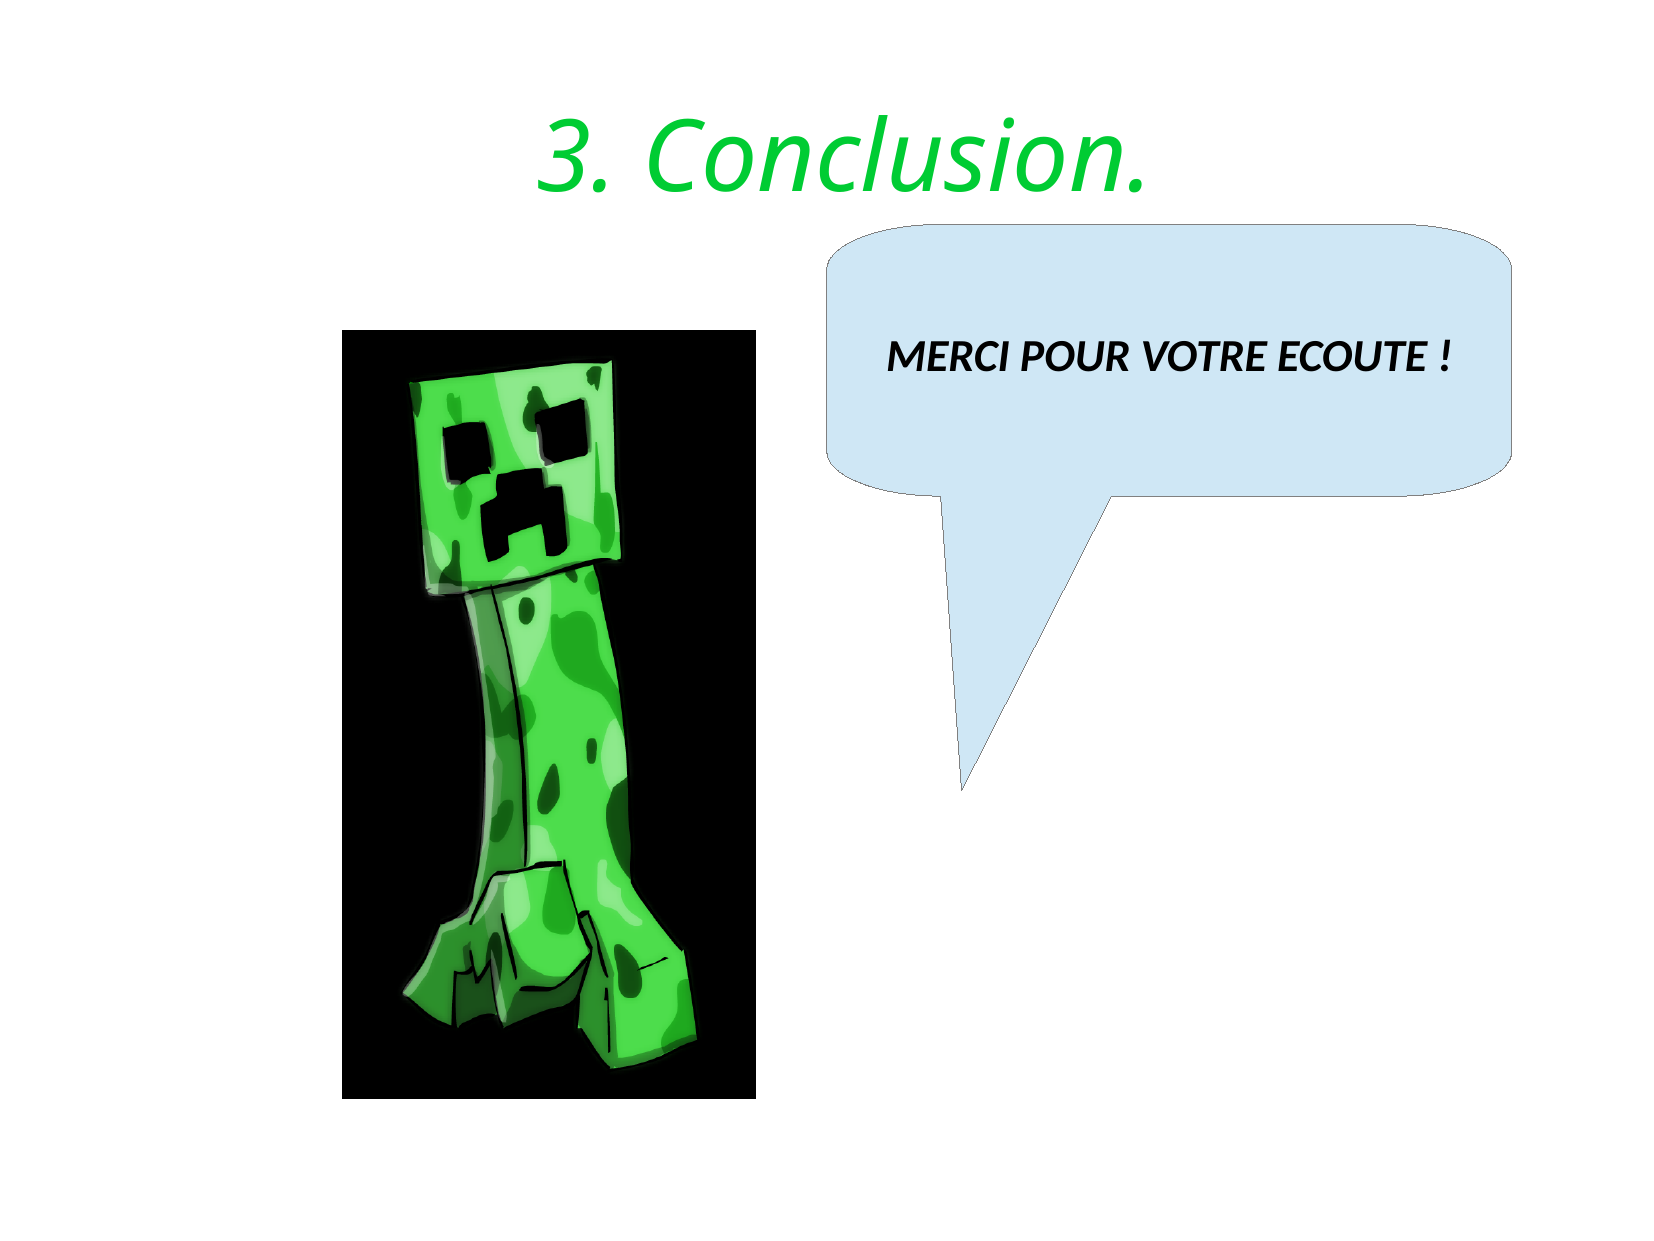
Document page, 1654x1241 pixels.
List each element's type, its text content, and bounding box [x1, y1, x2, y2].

title 3. Conclusion. [82, 49, 1571, 257]
picture [342, 330, 756, 1099]
text_box MERCI POUR VOTRE ECOUTE ! [826, 224, 1512, 791]
